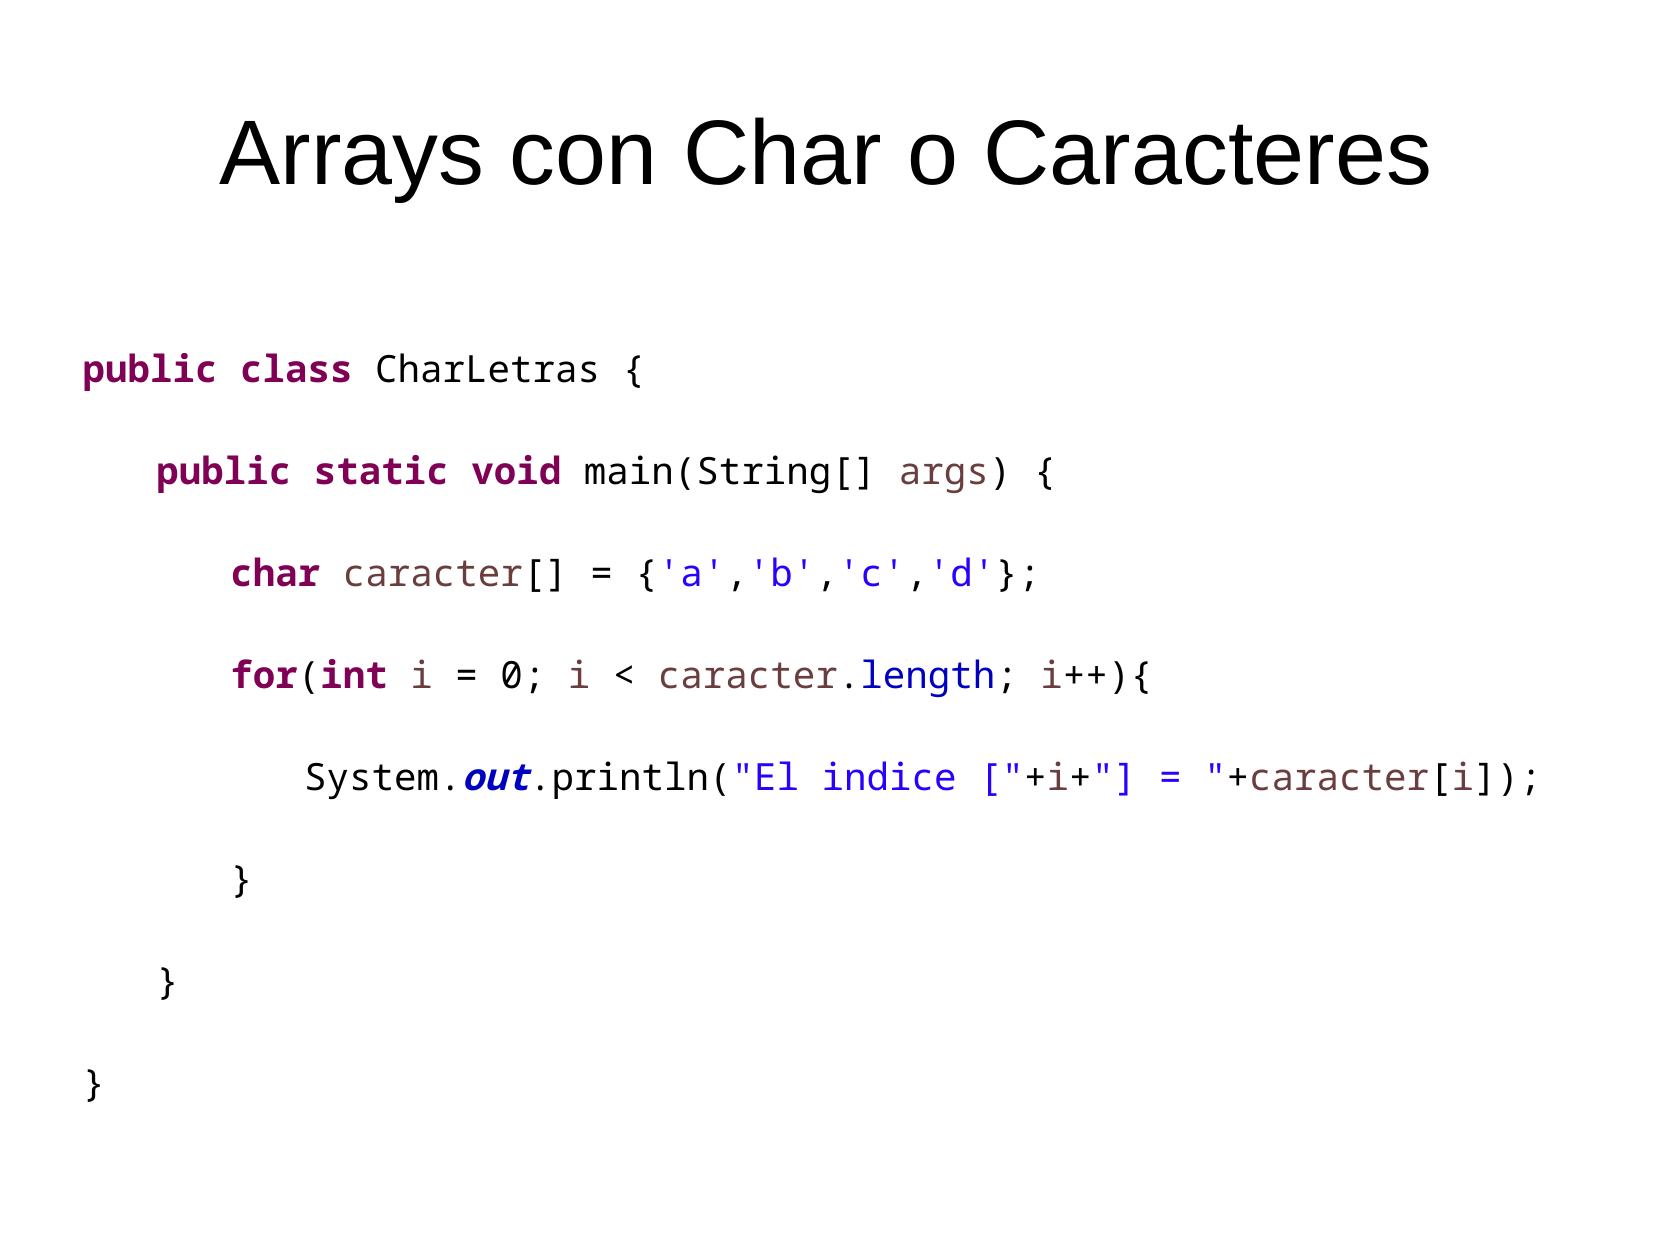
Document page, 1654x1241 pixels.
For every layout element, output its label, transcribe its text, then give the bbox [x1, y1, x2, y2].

subtitle public class CharLetras { public static void main(String[] args) { char caracter[] = {'a','b','c','d'}; for(int i = 0; i < caracter.length; i++){ System.out.println("El indice ["+i+"] = "+caracter[i]); } } } [82, 290, 1571, 1109]
title Arrays con Char o Caracteres [82, 49, 1571, 257]
